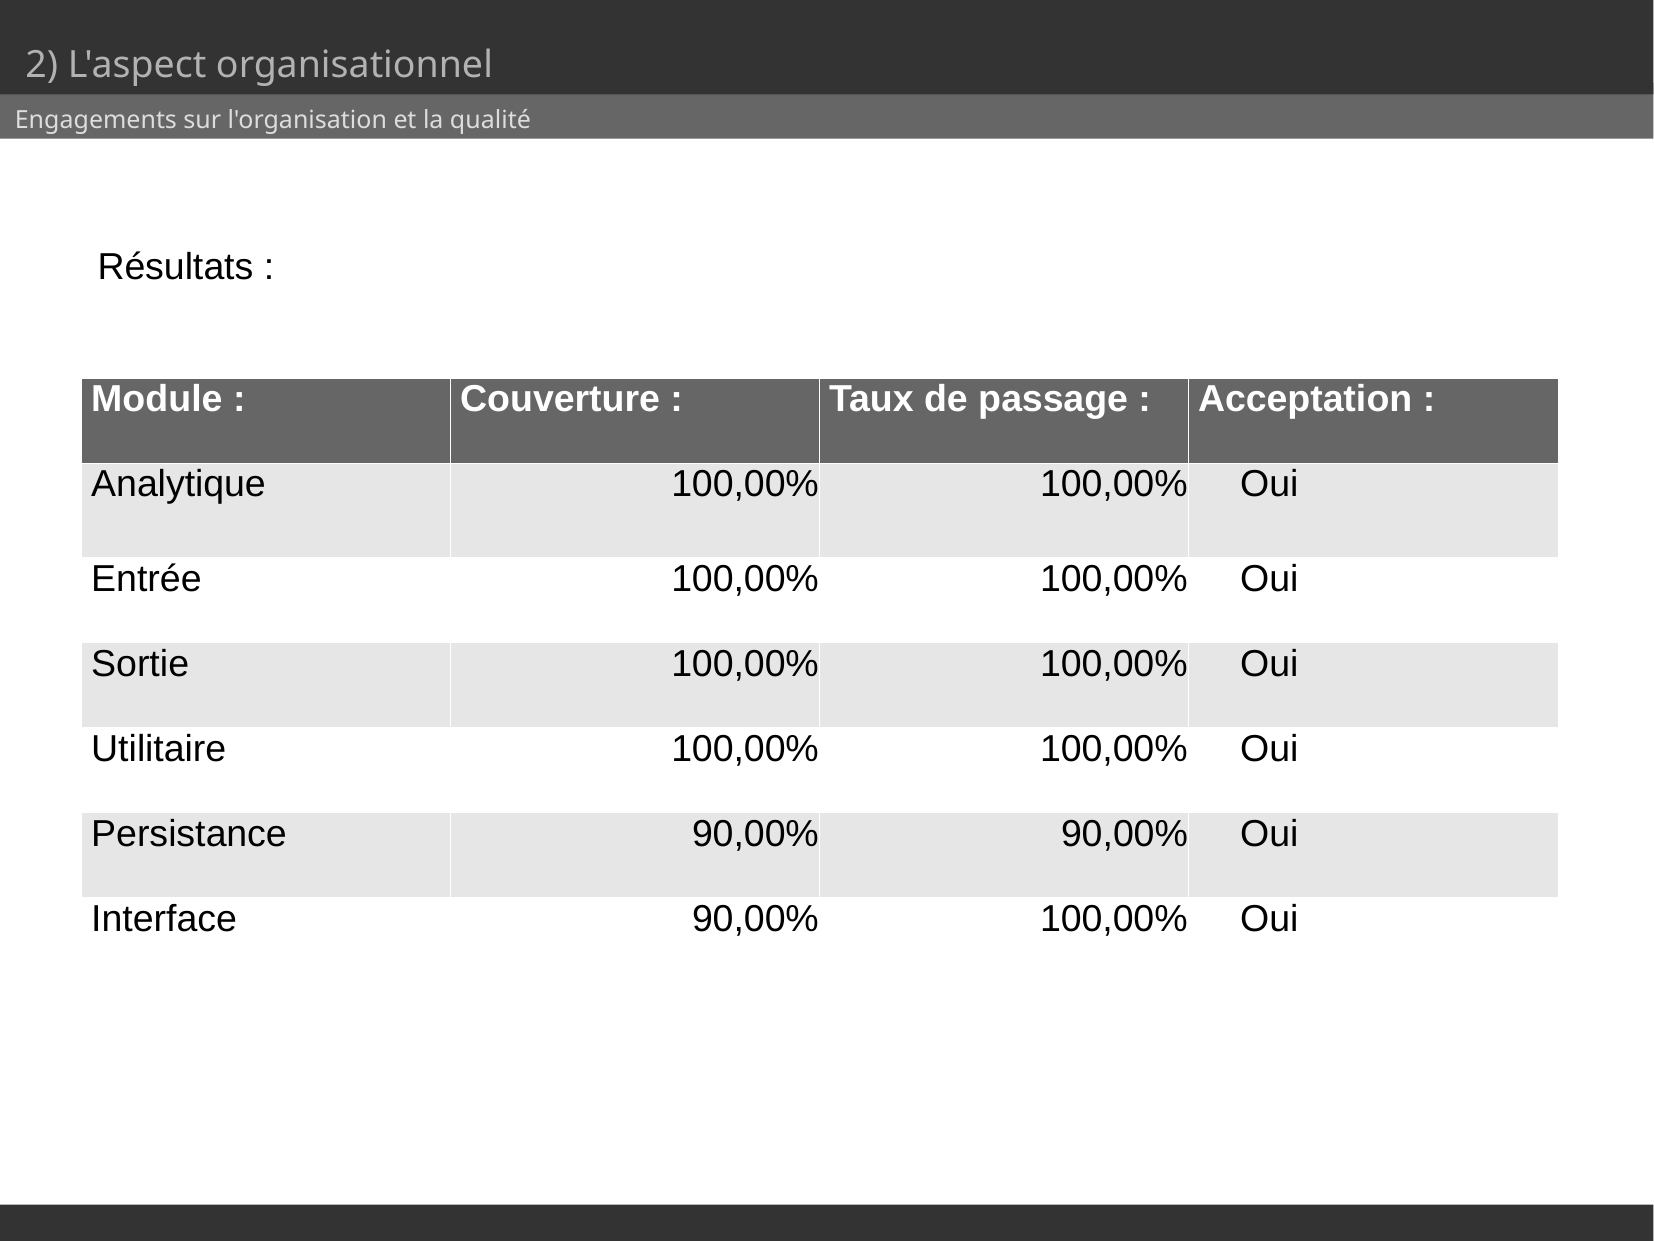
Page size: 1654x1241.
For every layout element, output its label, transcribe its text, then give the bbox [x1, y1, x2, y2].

table_cell Utilitaire [82, 728, 450, 812]
table_cell 100,00% [820, 558, 1188, 642]
table_cell 100,00% [451, 558, 819, 642]
table_header Module : [82, 379, 450, 463]
table_cell 100,00% [820, 464, 1188, 557]
table_cell Interface [82, 898, 450, 982]
text_box [0, 1204, 1654, 1241]
table_cell 100,00% [451, 728, 819, 812]
table_cell Oui [1189, 558, 1558, 642]
table_cell Oui [1189, 813, 1558, 897]
table_cell Oui [1189, 643, 1558, 727]
table_cell Sortie [82, 643, 450, 727]
text_box 2) L'aspect organisationnel [10, 30, 579, 95]
text_box Engagements sur l'organisation et la qualité [0, 94, 1654, 139]
table_cell 90,00% [451, 813, 819, 897]
table_cell 100,00% [820, 728, 1188, 812]
text_box [0, 0, 1654, 94]
table_cell 100,00% [451, 464, 819, 557]
table_header Taux de passage : [820, 379, 1188, 463]
table_cell Oui [1189, 898, 1558, 982]
table_cell Analytique [82, 464, 450, 557]
table_cell Oui [1189, 464, 1558, 557]
text_box Résultats : [82, 238, 827, 296]
table_cell 100,00% [820, 898, 1188, 982]
table_cell 90,00% [451, 898, 819, 982]
table_cell Entrée [82, 558, 450, 642]
table_cell Oui [1189, 728, 1558, 812]
table_cell 90,00% [820, 813, 1188, 897]
table_cell 100,00% [451, 643, 819, 727]
table_cell Persistance [82, 813, 450, 897]
table_cell 100,00% [820, 643, 1188, 727]
table_header Acceptation : [1189, 379, 1558, 463]
table_header Couverture : [451, 379, 819, 463]
